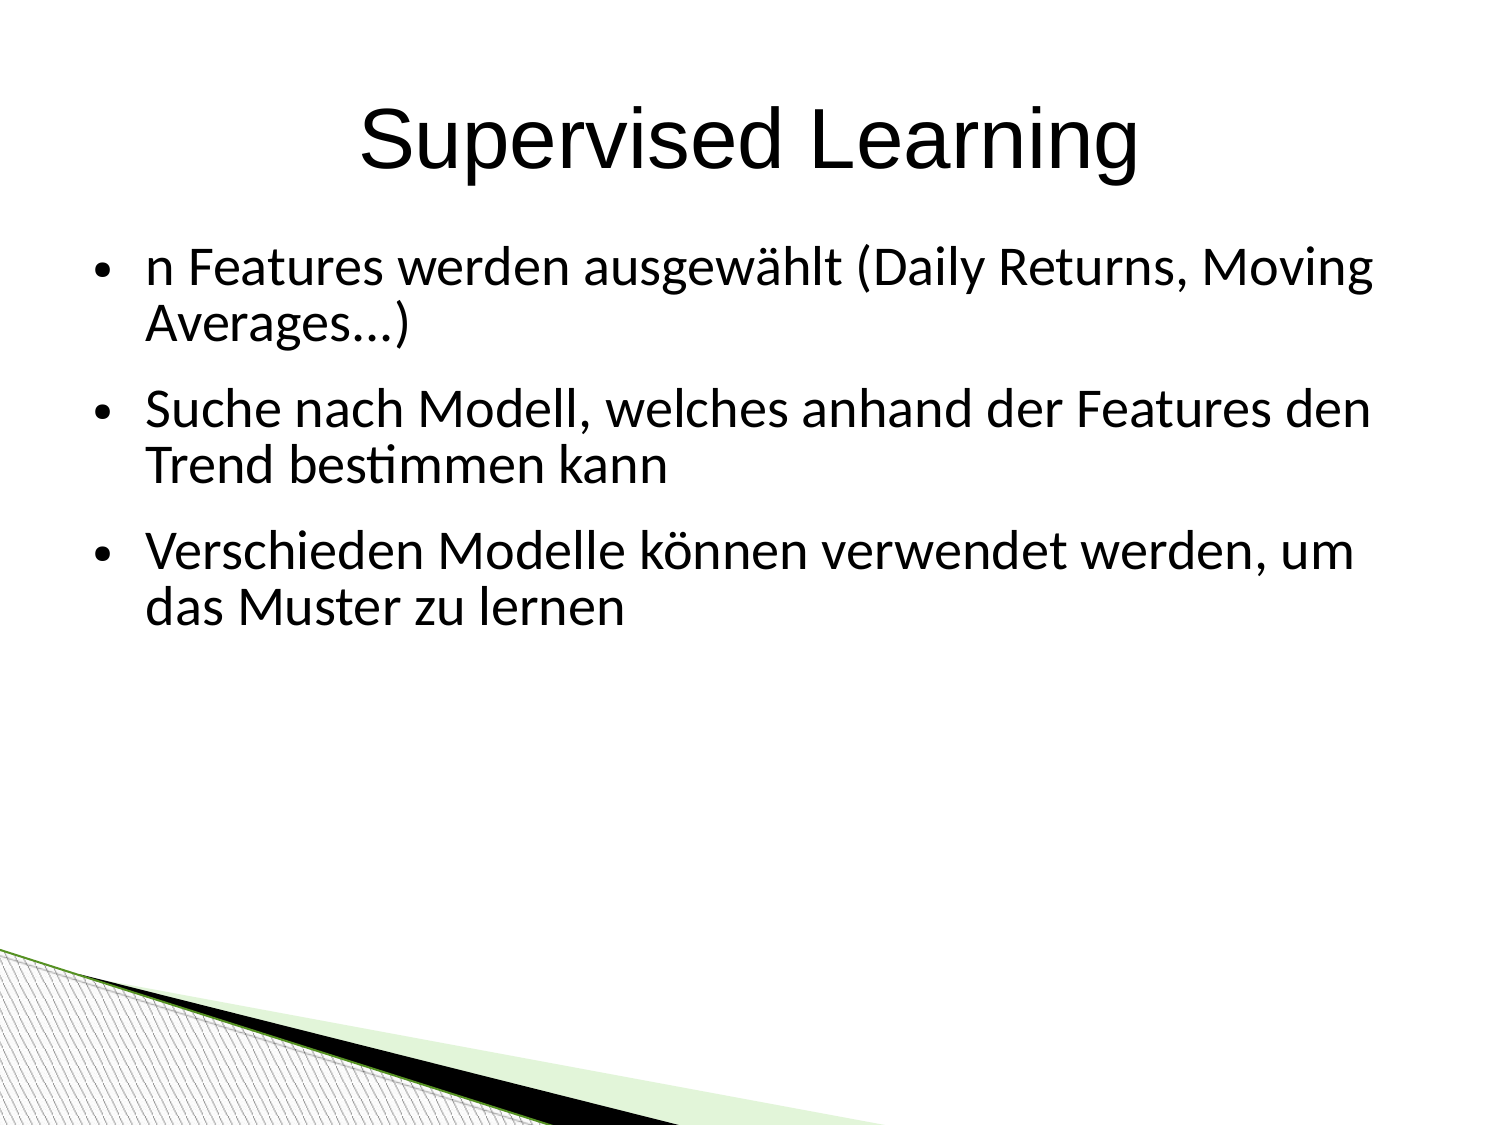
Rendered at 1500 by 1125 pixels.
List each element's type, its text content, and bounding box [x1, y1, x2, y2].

list n Features werden ausgewählt (Daily Returns, Moving Averages...) Suche nach Modell, welches anhand der Features den Trend bestimmen kann Verschieden Modelle können verwendet werden, um das Muster zu lernen [75, 243, 1425, 986]
title Supervised Learning [75, 45, 1425, 233]
picture [0, 952, 543, 1125]
